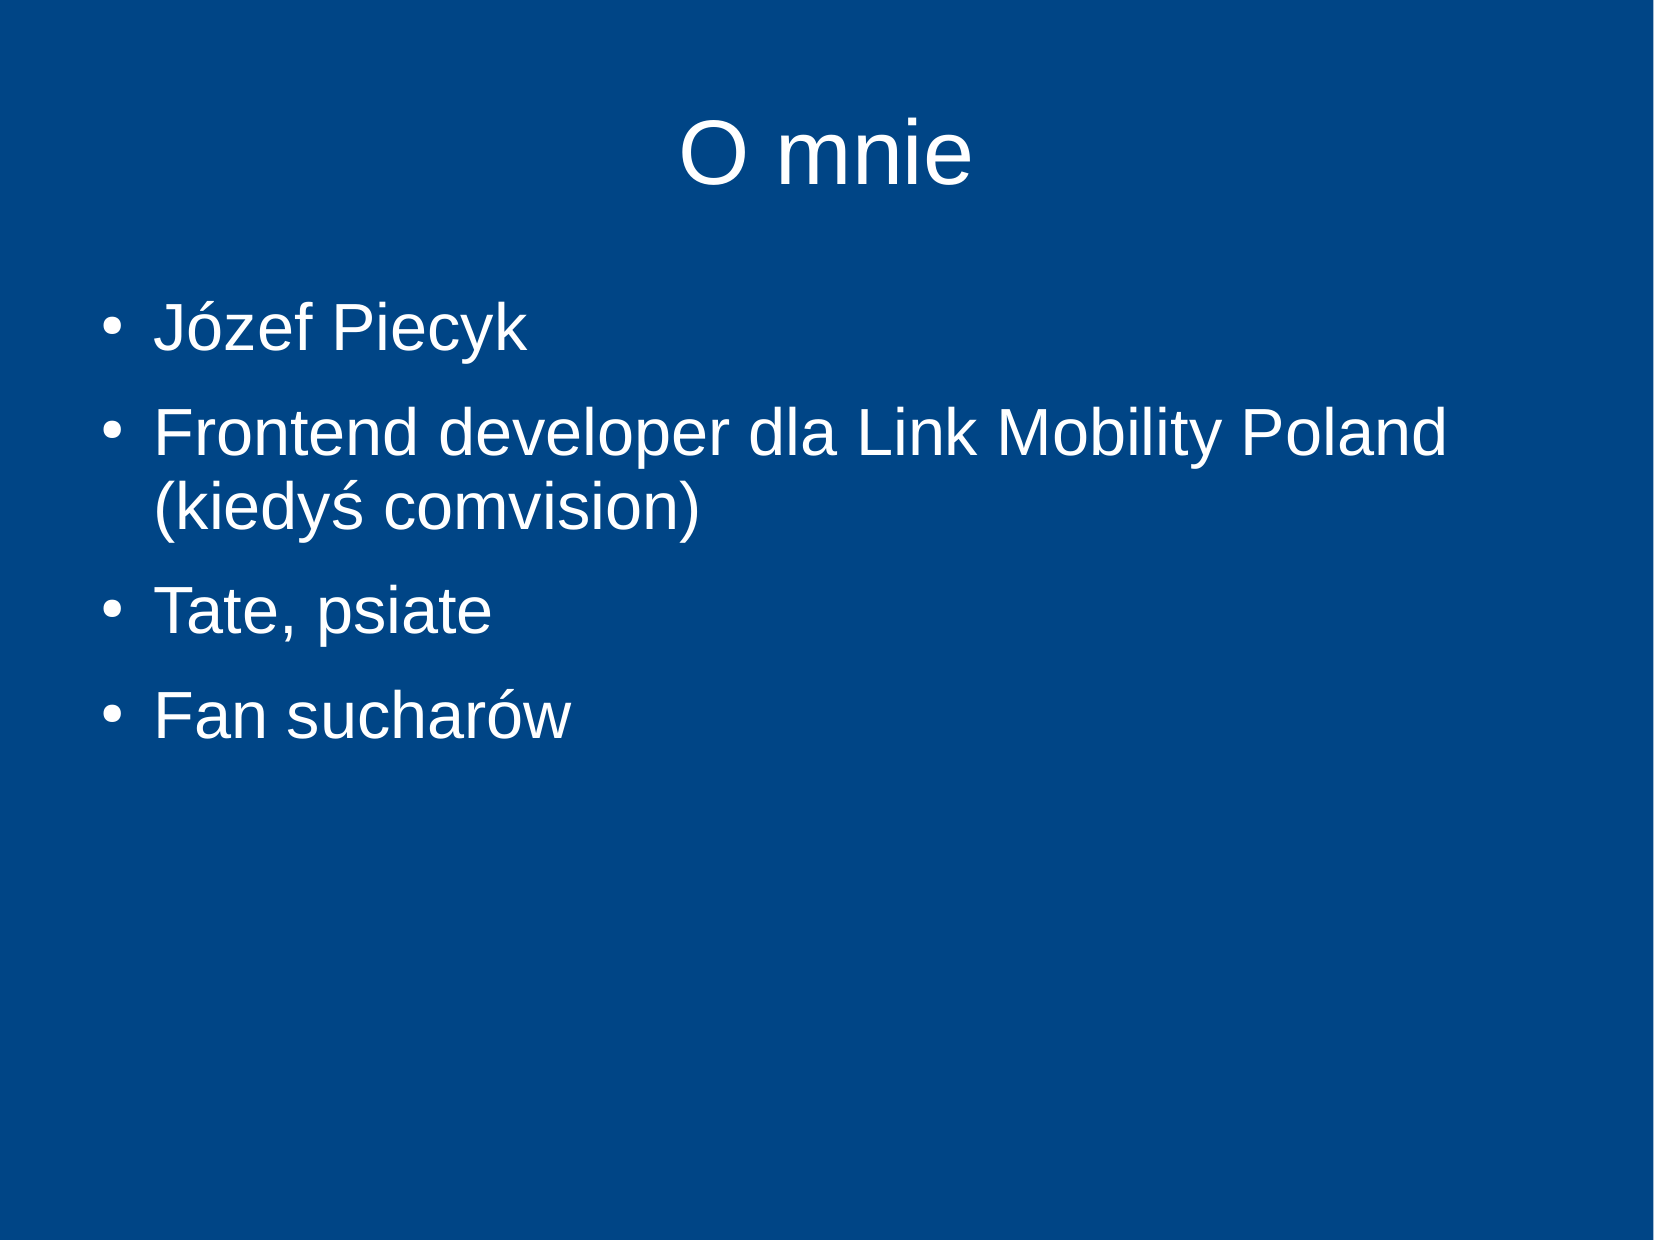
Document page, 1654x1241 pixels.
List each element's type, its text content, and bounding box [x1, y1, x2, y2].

list Józef Piecyk Frontend developer dla Link Mobility Poland (kiedyś comvision) Tate, psiate Fan sucharów [82, 290, 1571, 1010]
title O mnie [82, 49, 1571, 257]
